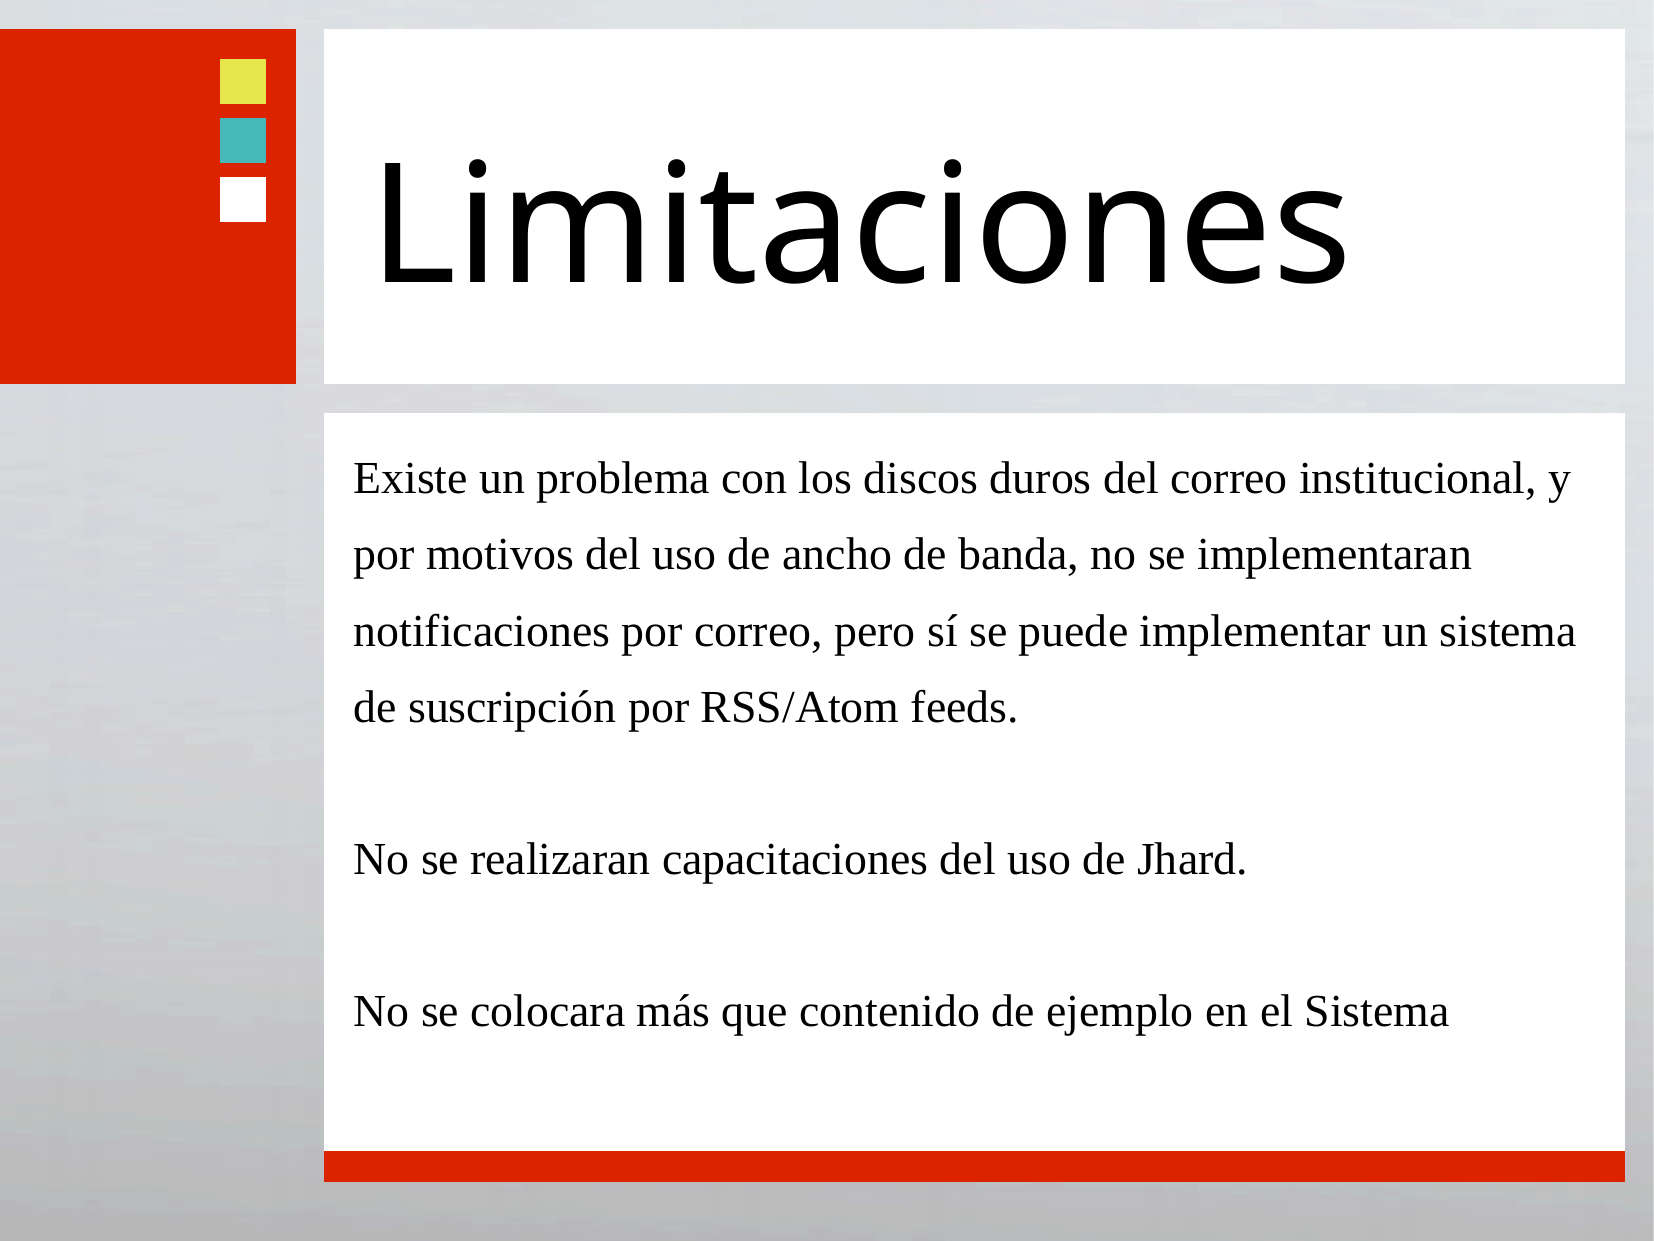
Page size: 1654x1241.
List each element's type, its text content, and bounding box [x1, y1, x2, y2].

text_box Limitaciones [354, 96, 1595, 301]
text_box Existe un problema con los discos duros del correo institucional, y por motivos del uso de ancho de banda, no se implementaran notificaciones por correo, pero sí se puede implementar un sistema de suscripción por RSS/Atom feeds. No se realizaran capacitaciones del uso de Jhard. No se colocara más que contenido de ejemplo en el Sistema [338, 420, 1595, 1119]
picture [0, 0, 1654, 1241]
